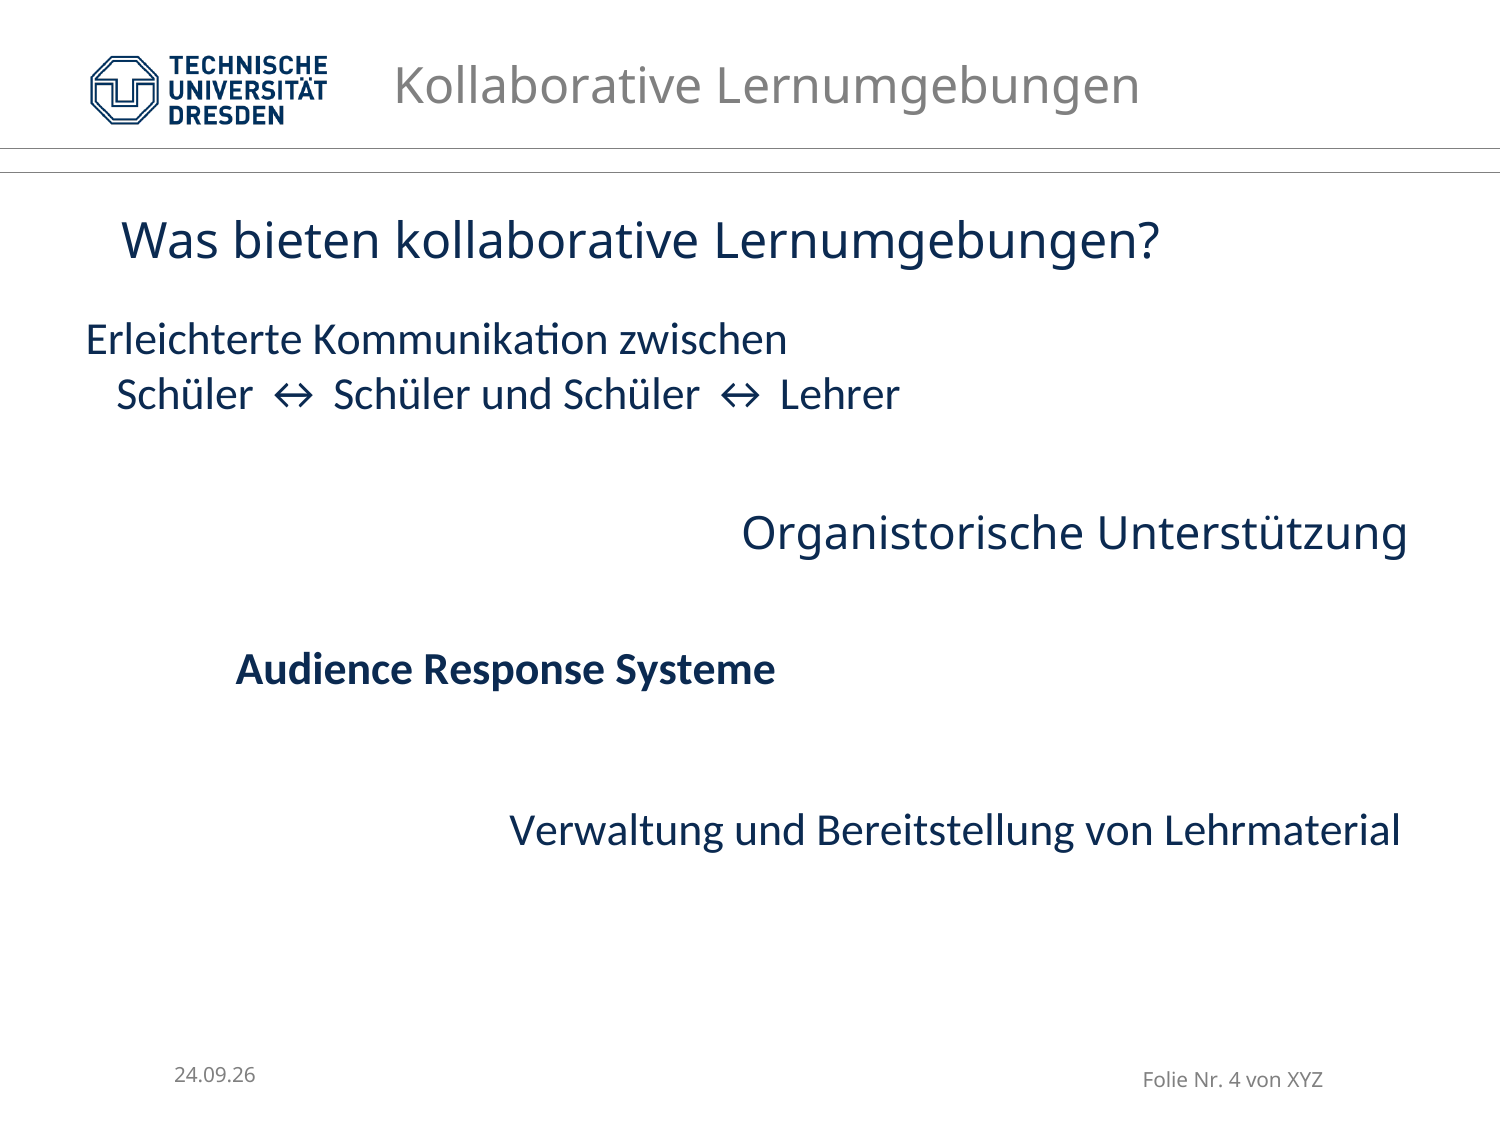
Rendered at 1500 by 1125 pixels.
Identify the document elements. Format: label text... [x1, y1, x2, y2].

title Kollaborative Lernumgebungen [378, 0, 1500, 178]
text_box Erleichterte Kommunikation zwischen Schüler ↔ Schüler und Schüler ↔ Lehrer Audience Response Systeme [70, 301, 945, 922]
text_box Was bieten kollaborative Lernumgebungen? [106, 200, 1430, 381]
text_box Verwaltung und Bereitstellung von Lehrmaterial [494, 792, 1418, 863]
text_box Organistorische Unterstützung [726, 496, 1471, 621]
picture [90, 54, 327, 125]
text_box 26.06.18 [159, 1046, 510, 1107]
